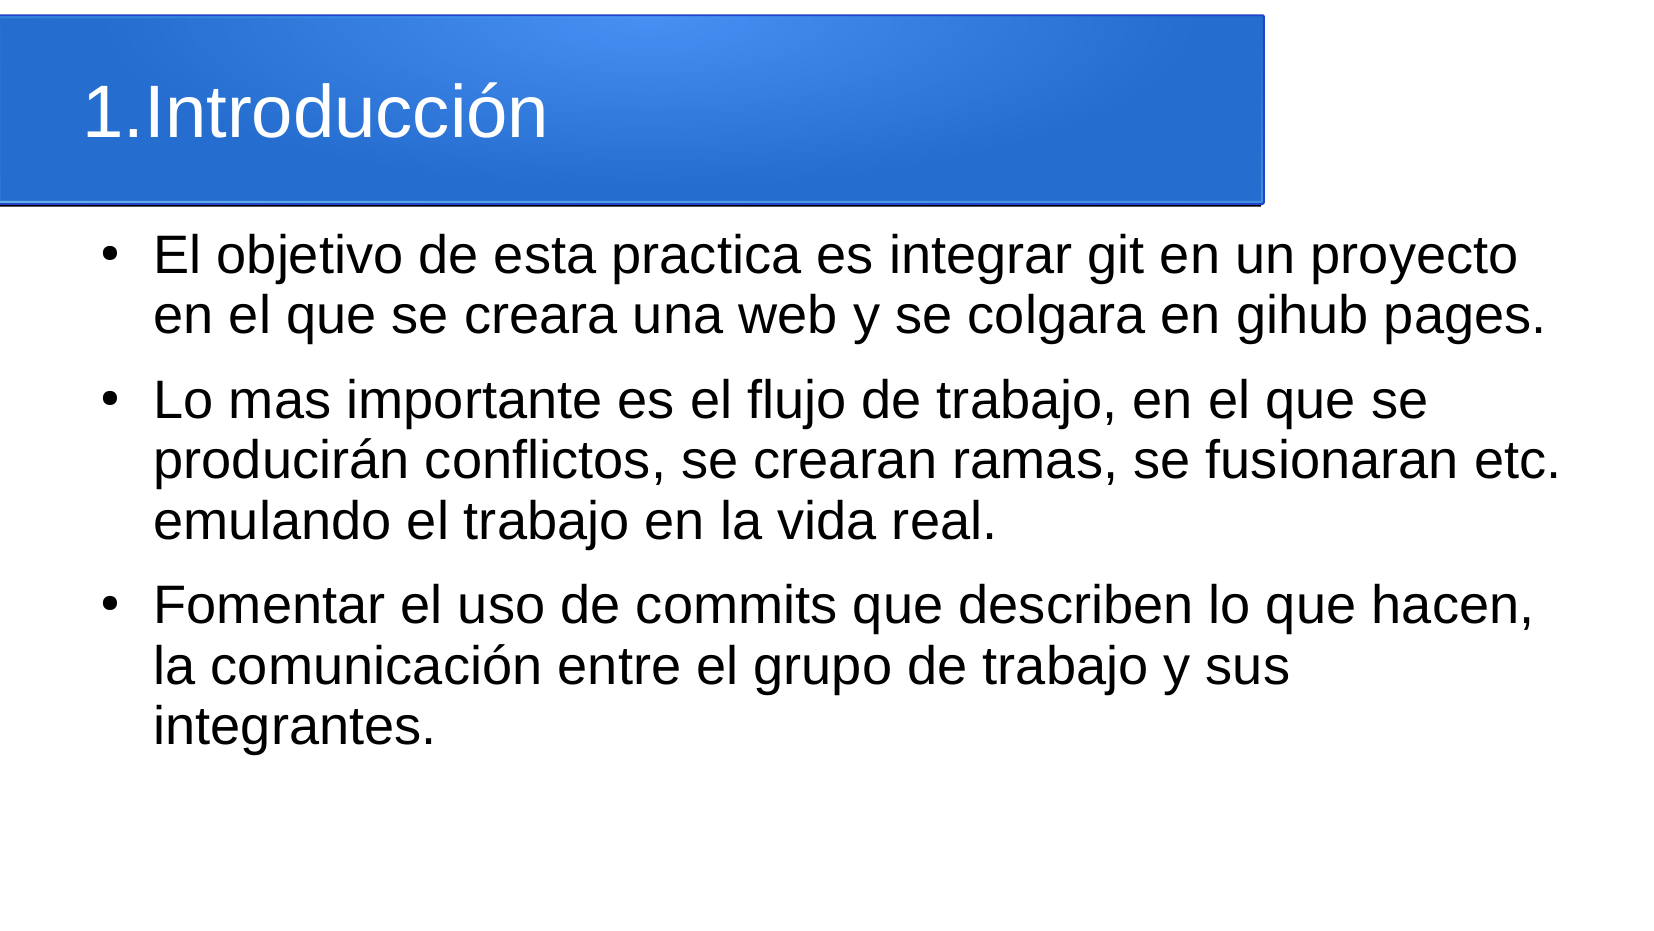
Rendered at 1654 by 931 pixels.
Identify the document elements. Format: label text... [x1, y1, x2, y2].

list El objetivo de esta practica es integrar git en un proyecto en el que se creara una web y se colgara en gihub pages. Lo mas importante es el flujo de trabajo, en el que se producirán conflictos, se crearan ramas, se fusionaran etc. emulando el trabajo en la vida real. Fomentar el uso de commits que describen lo que hacen, la comunicación entre el grupo de trabajo y sus integrantes. [82, 224, 1571, 764]
title 1.Introducción [82, 35, 1235, 189]
